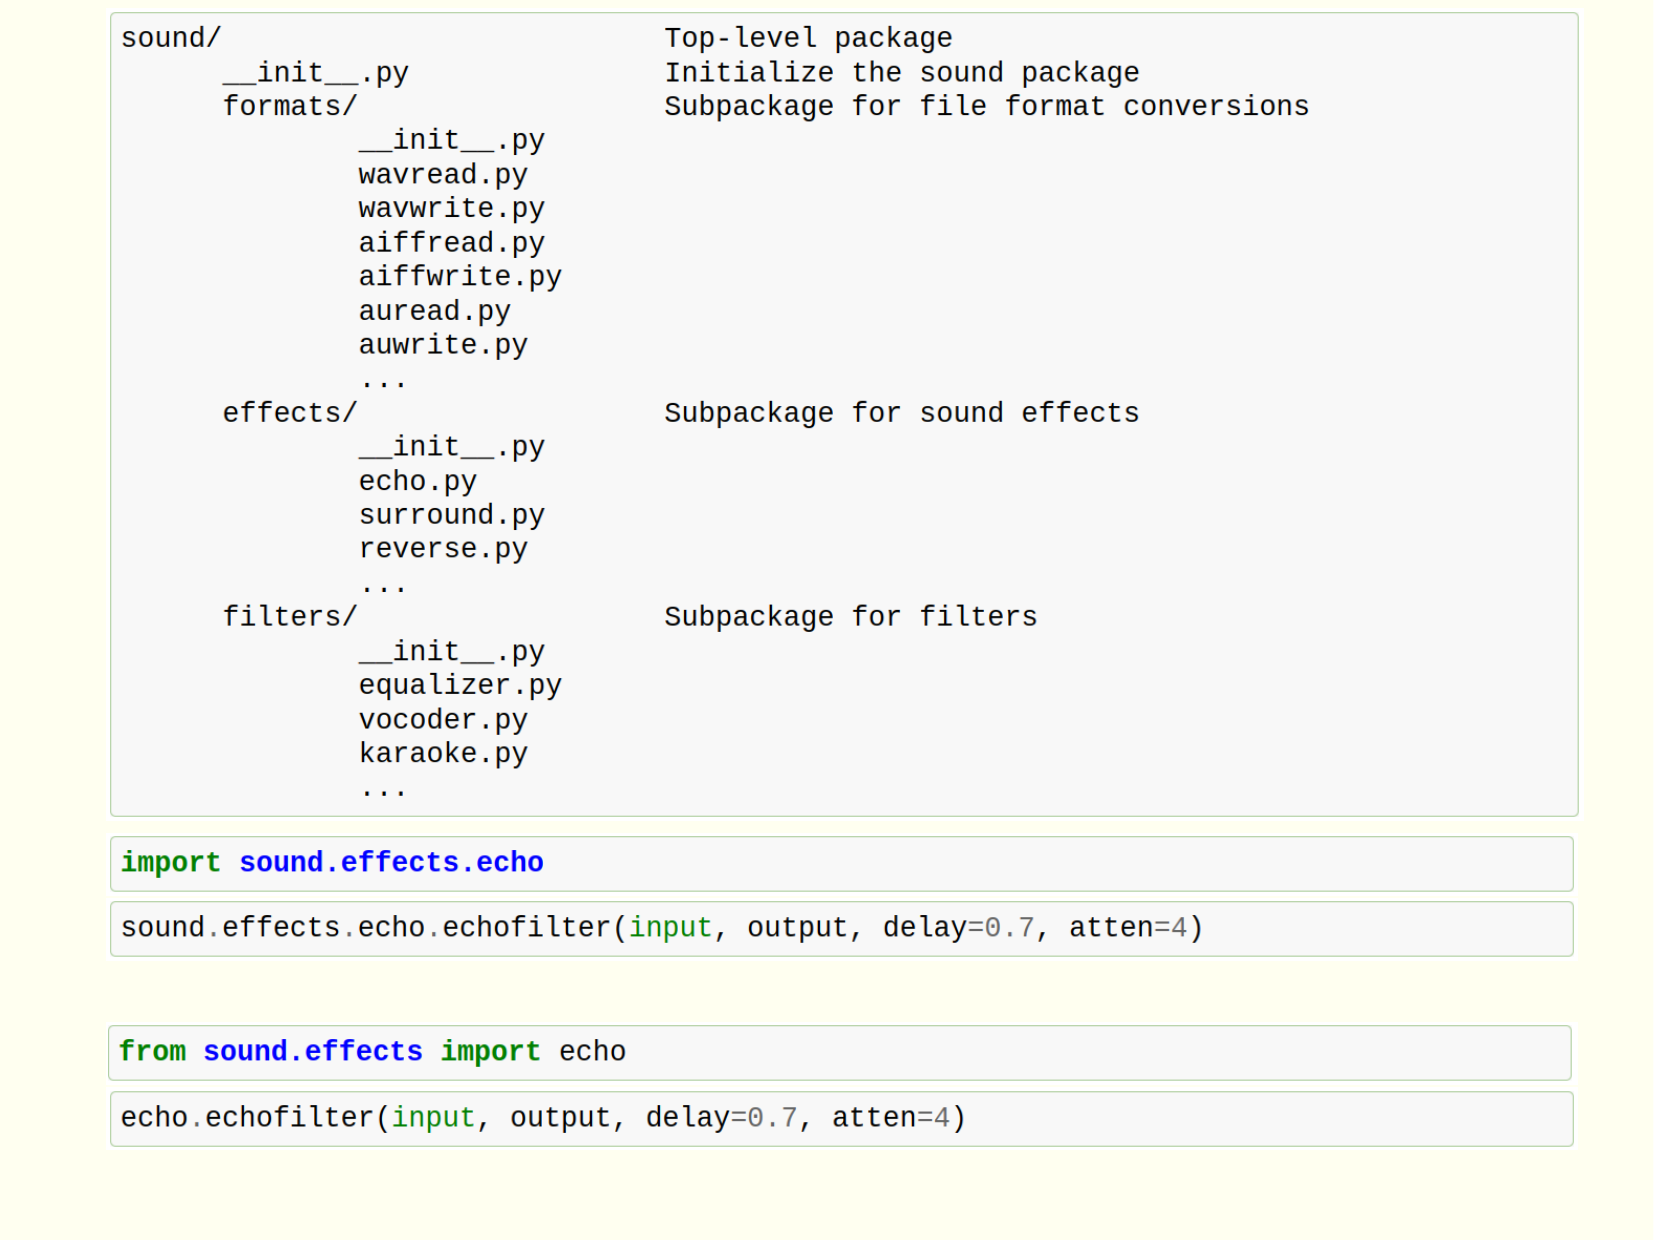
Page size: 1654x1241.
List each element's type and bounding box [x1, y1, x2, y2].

picture [106, 833, 1578, 896]
picture [106, 1022, 1578, 1085]
picture [106, 898, 1578, 961]
picture [106, 8, 1584, 821]
picture [106, 1087, 1578, 1150]
